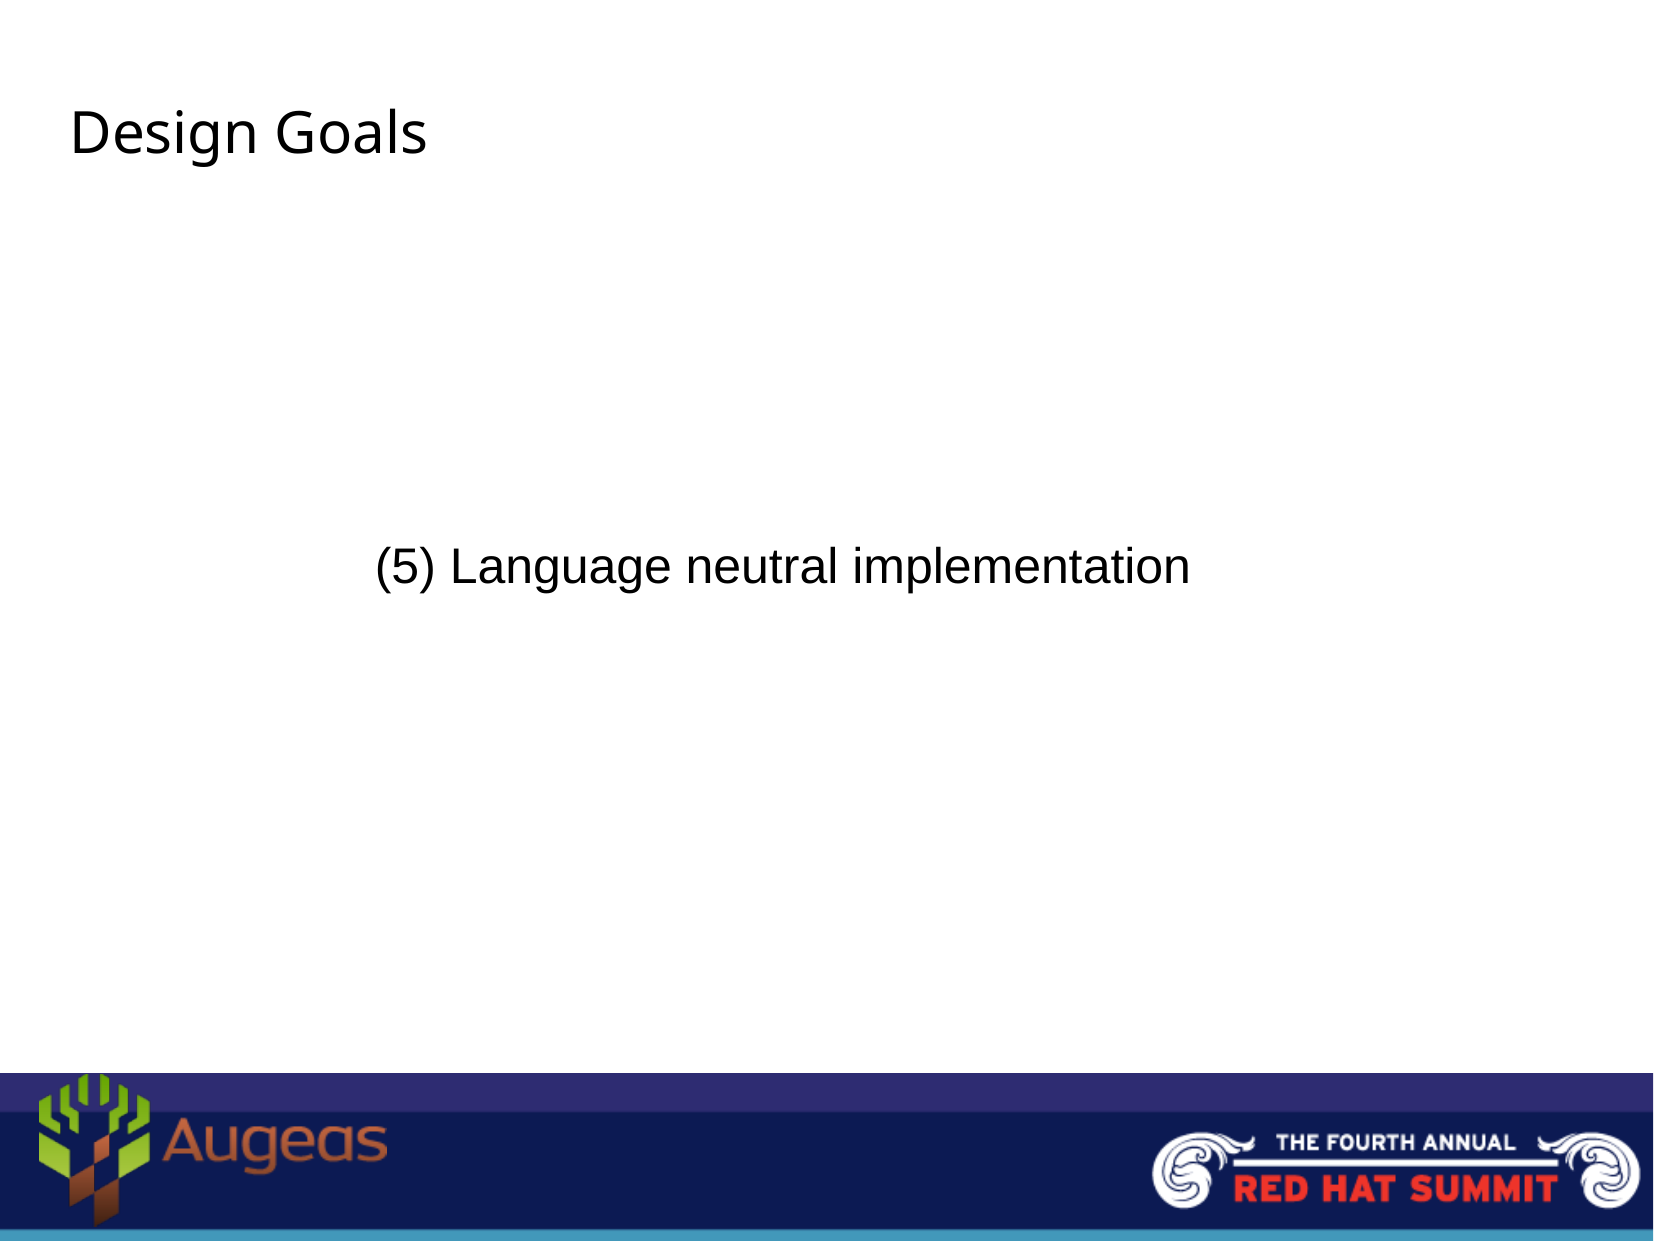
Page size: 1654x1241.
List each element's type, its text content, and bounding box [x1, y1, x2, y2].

list (5) Language neutral implementation [71, 180, 1495, 1089]
title Design Goals [69, 71, 1501, 190]
picture [0, 1073, 1654, 1241]
